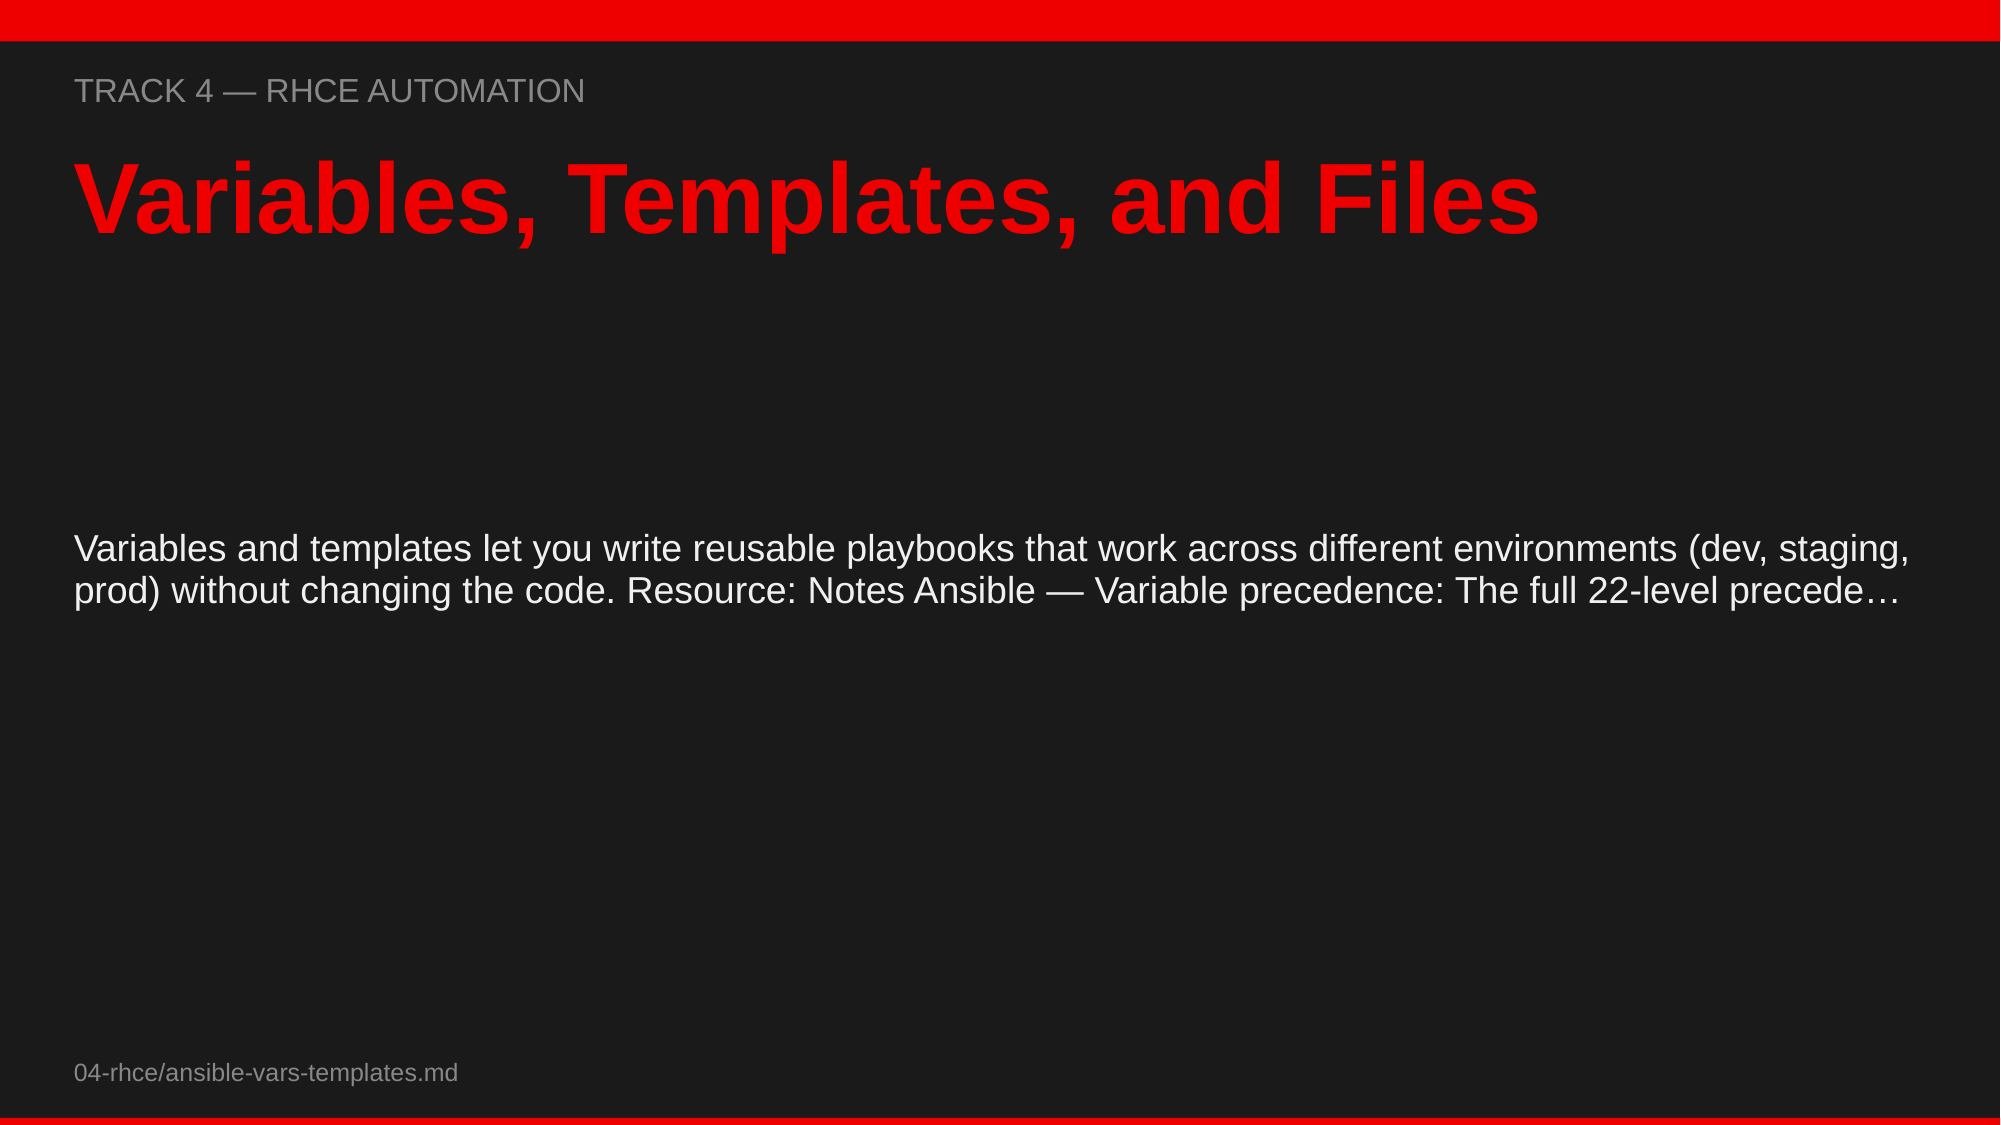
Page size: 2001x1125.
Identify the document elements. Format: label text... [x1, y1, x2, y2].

text_box [0, 1117, 2001, 1125]
text_box [0, 0, 2001, 42]
text_box Variables and templates let you write reusable playbooks that work across different environments (dev, staging, prod) without changing the code. Resource: Notes Ansible — Variable precedence: The full 22-level precede… [59, 519, 1942, 727]
text_box Variables, Templates, and Files [59, 135, 1942, 461]
text_box TRACK 4 — RHCE AUTOMATION [59, 64, 1942, 119]
text_box 04-rhce/ansible-vars-templates.md [59, 1051, 1942, 1093]
